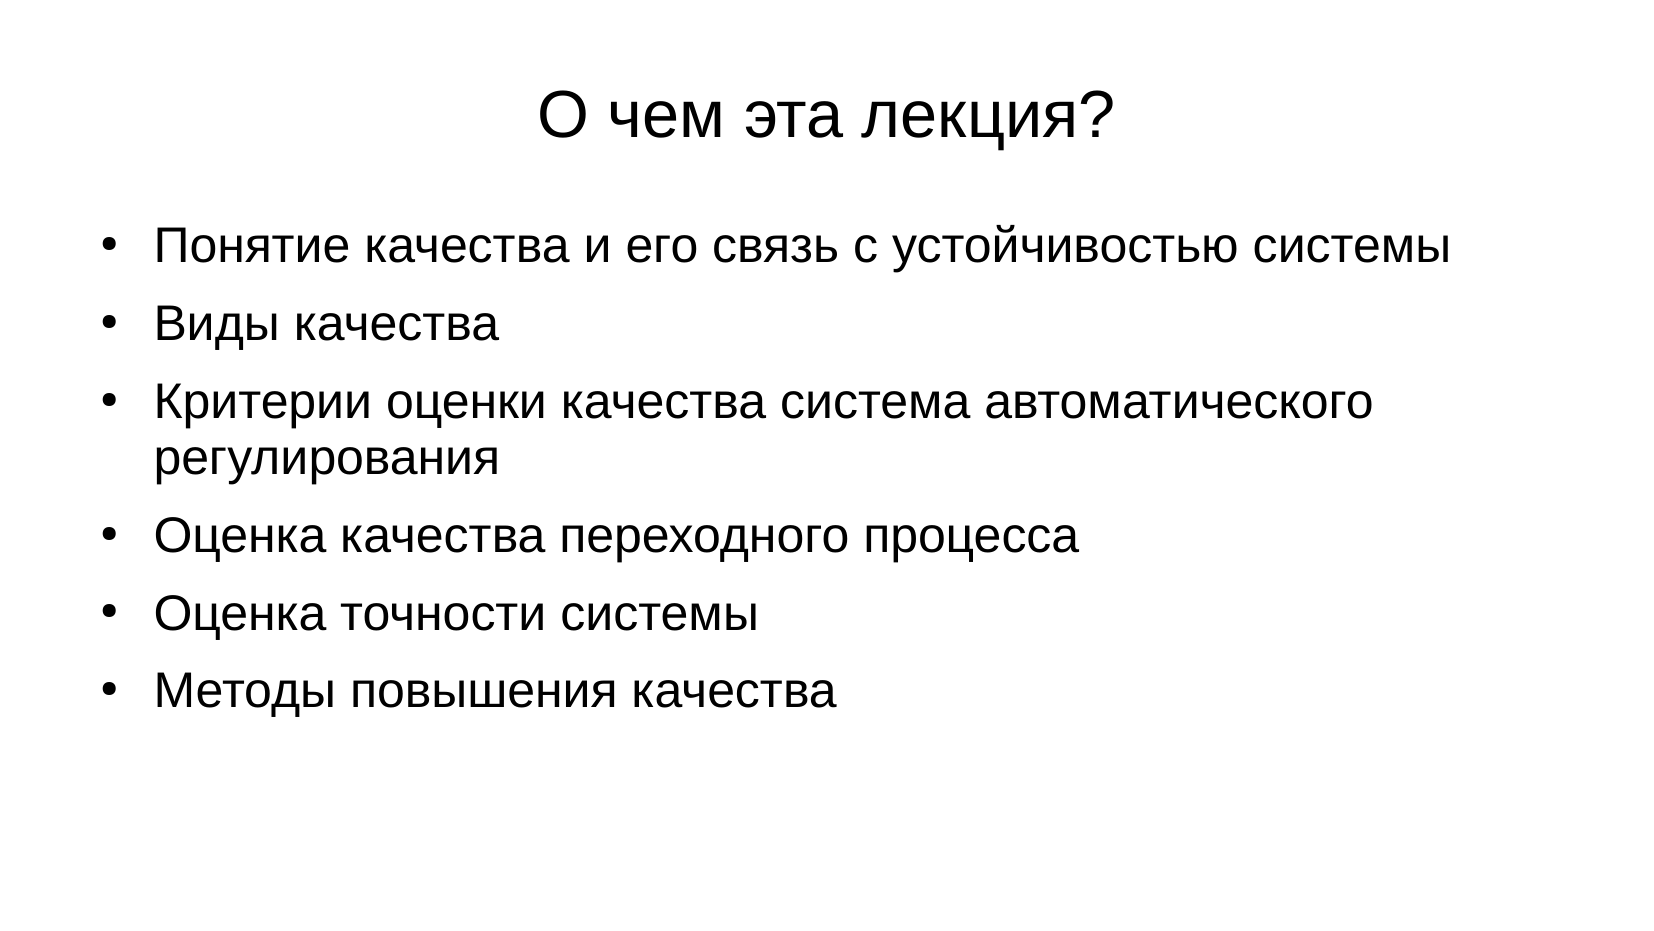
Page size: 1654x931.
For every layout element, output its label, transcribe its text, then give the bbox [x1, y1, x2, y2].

title О чем эта лекция? [82, 37, 1571, 193]
list Понятие качества и его связь с устойчивостью системы Виды качества Критерии оценки качества система автоматического регулирования Оценка качества переходного процесса Оценка точности системы Методы повышения качества [82, 217, 1571, 758]
